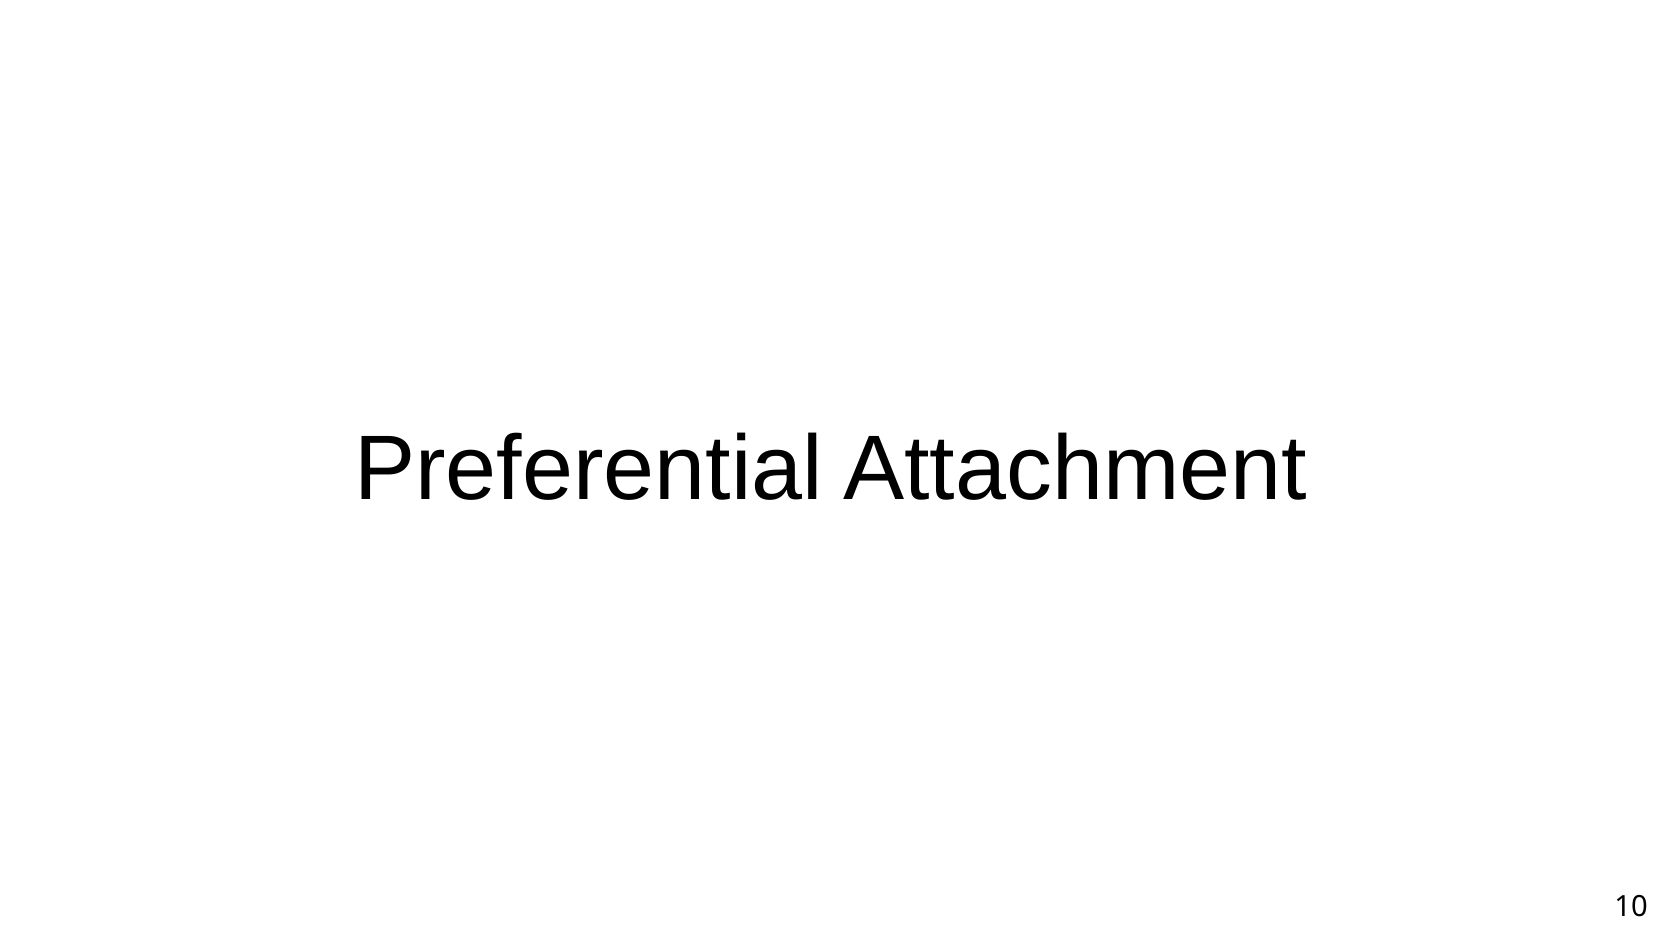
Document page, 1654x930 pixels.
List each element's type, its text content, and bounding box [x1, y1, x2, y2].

title Preferential Attachment [87, 390, 1576, 546]
